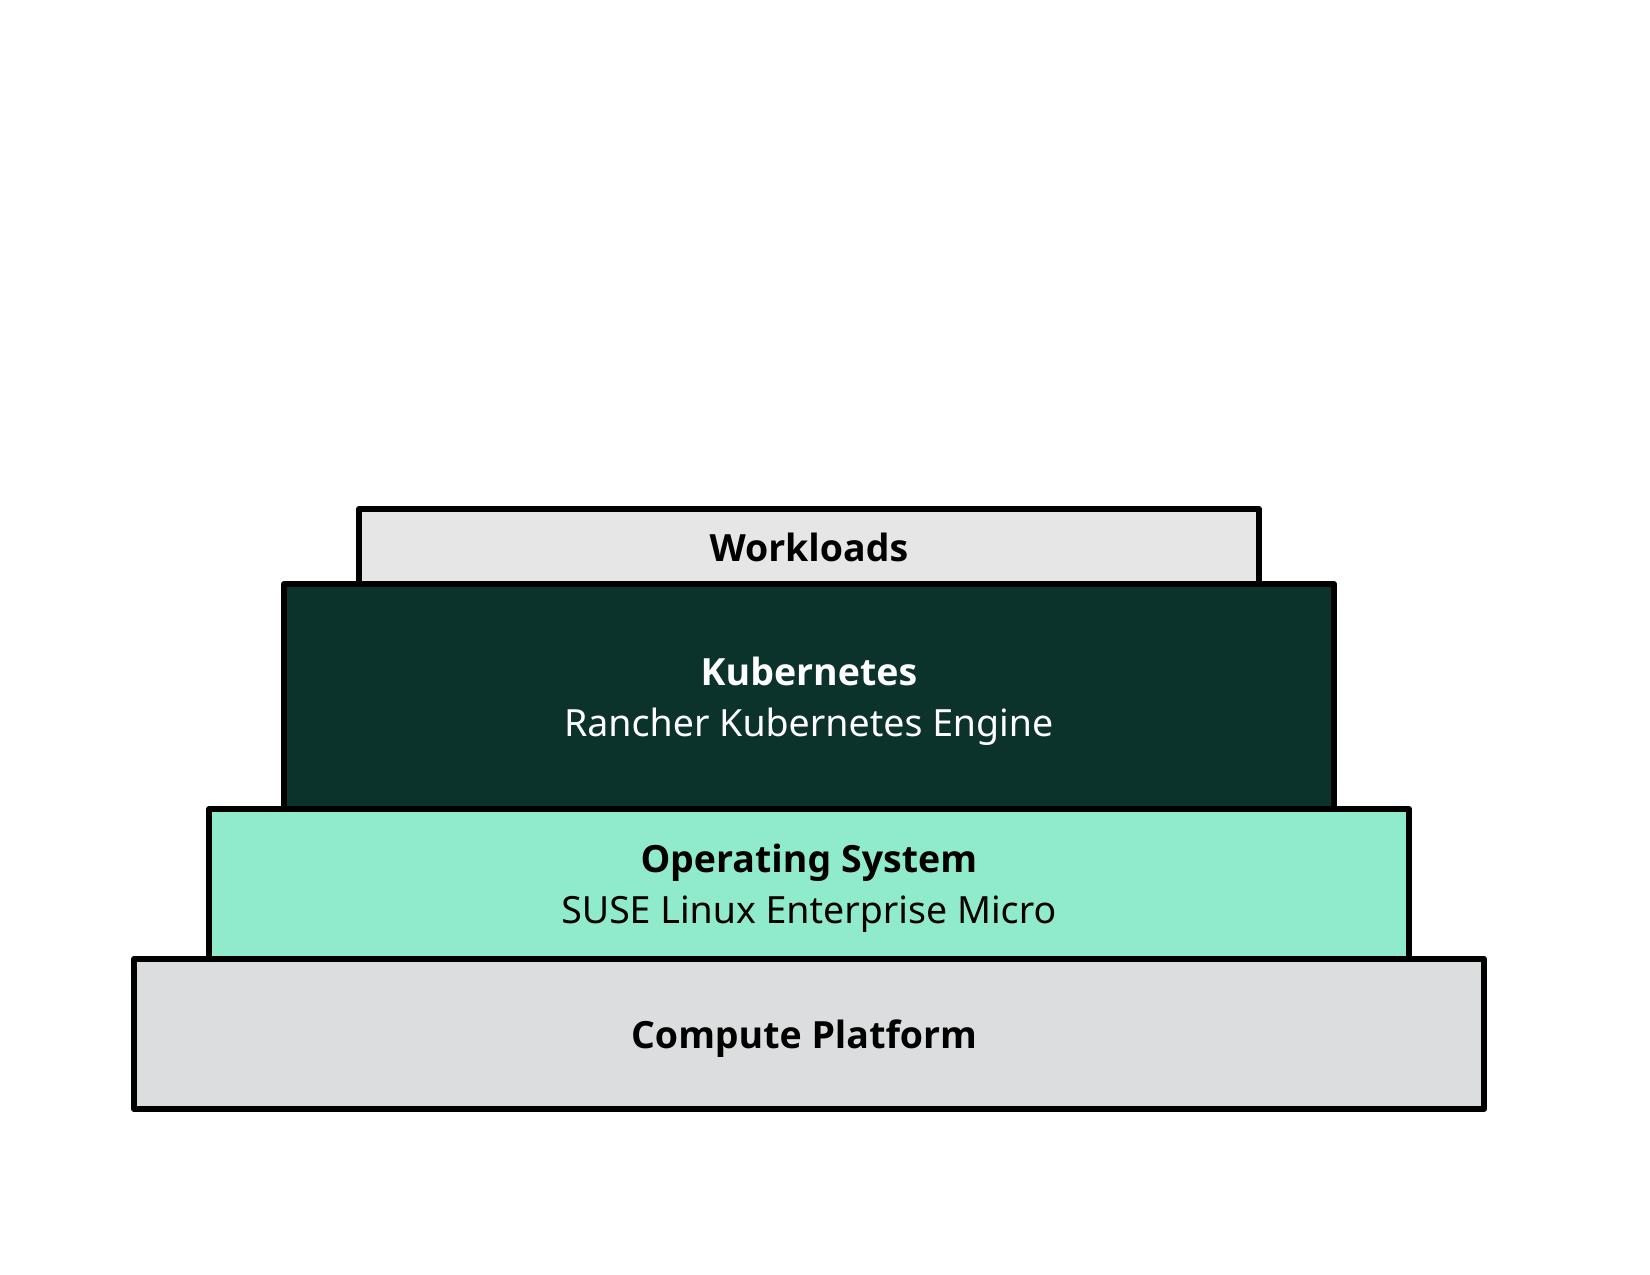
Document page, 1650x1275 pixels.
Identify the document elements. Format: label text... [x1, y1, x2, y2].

text_box Compute Platform [134, 959, 1485, 1110]
text_box Operating System SUSE Linux Enterprise Micro [209, 809, 1410, 960]
text_box Kubernetes Rancher Kubernetes Engine [284, 584, 1335, 810]
text_box Workloads [359, 509, 1260, 585]
